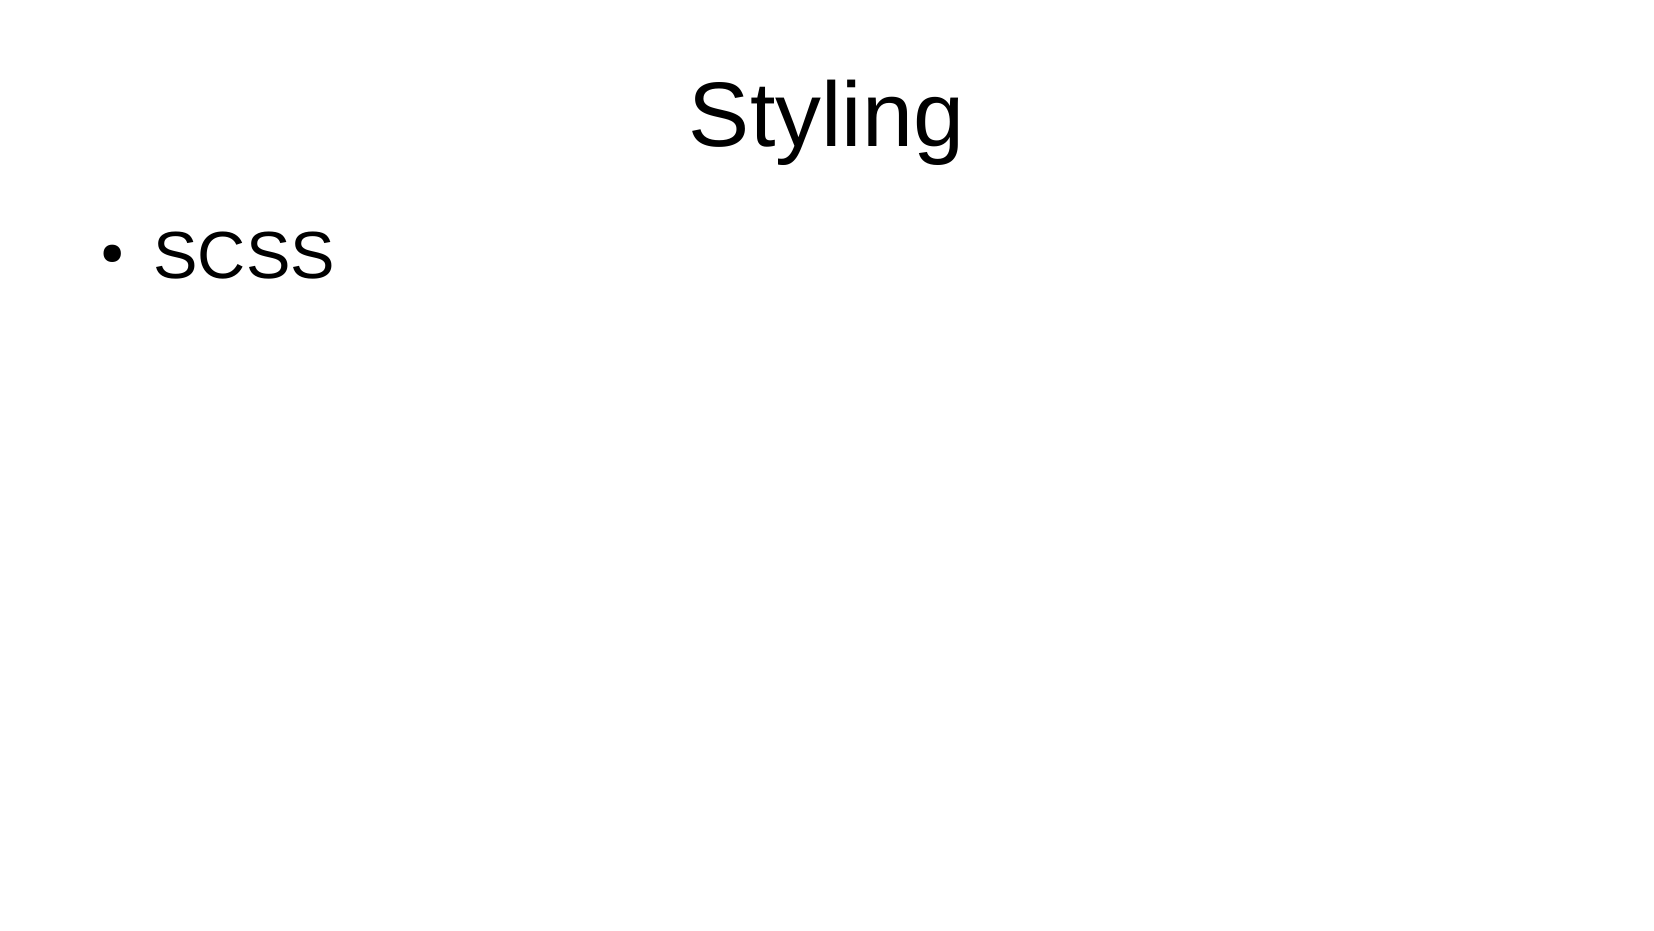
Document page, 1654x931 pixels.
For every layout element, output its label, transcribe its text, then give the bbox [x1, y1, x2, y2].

title Styling [82, 37, 1571, 193]
list SCSS [82, 217, 1571, 758]
